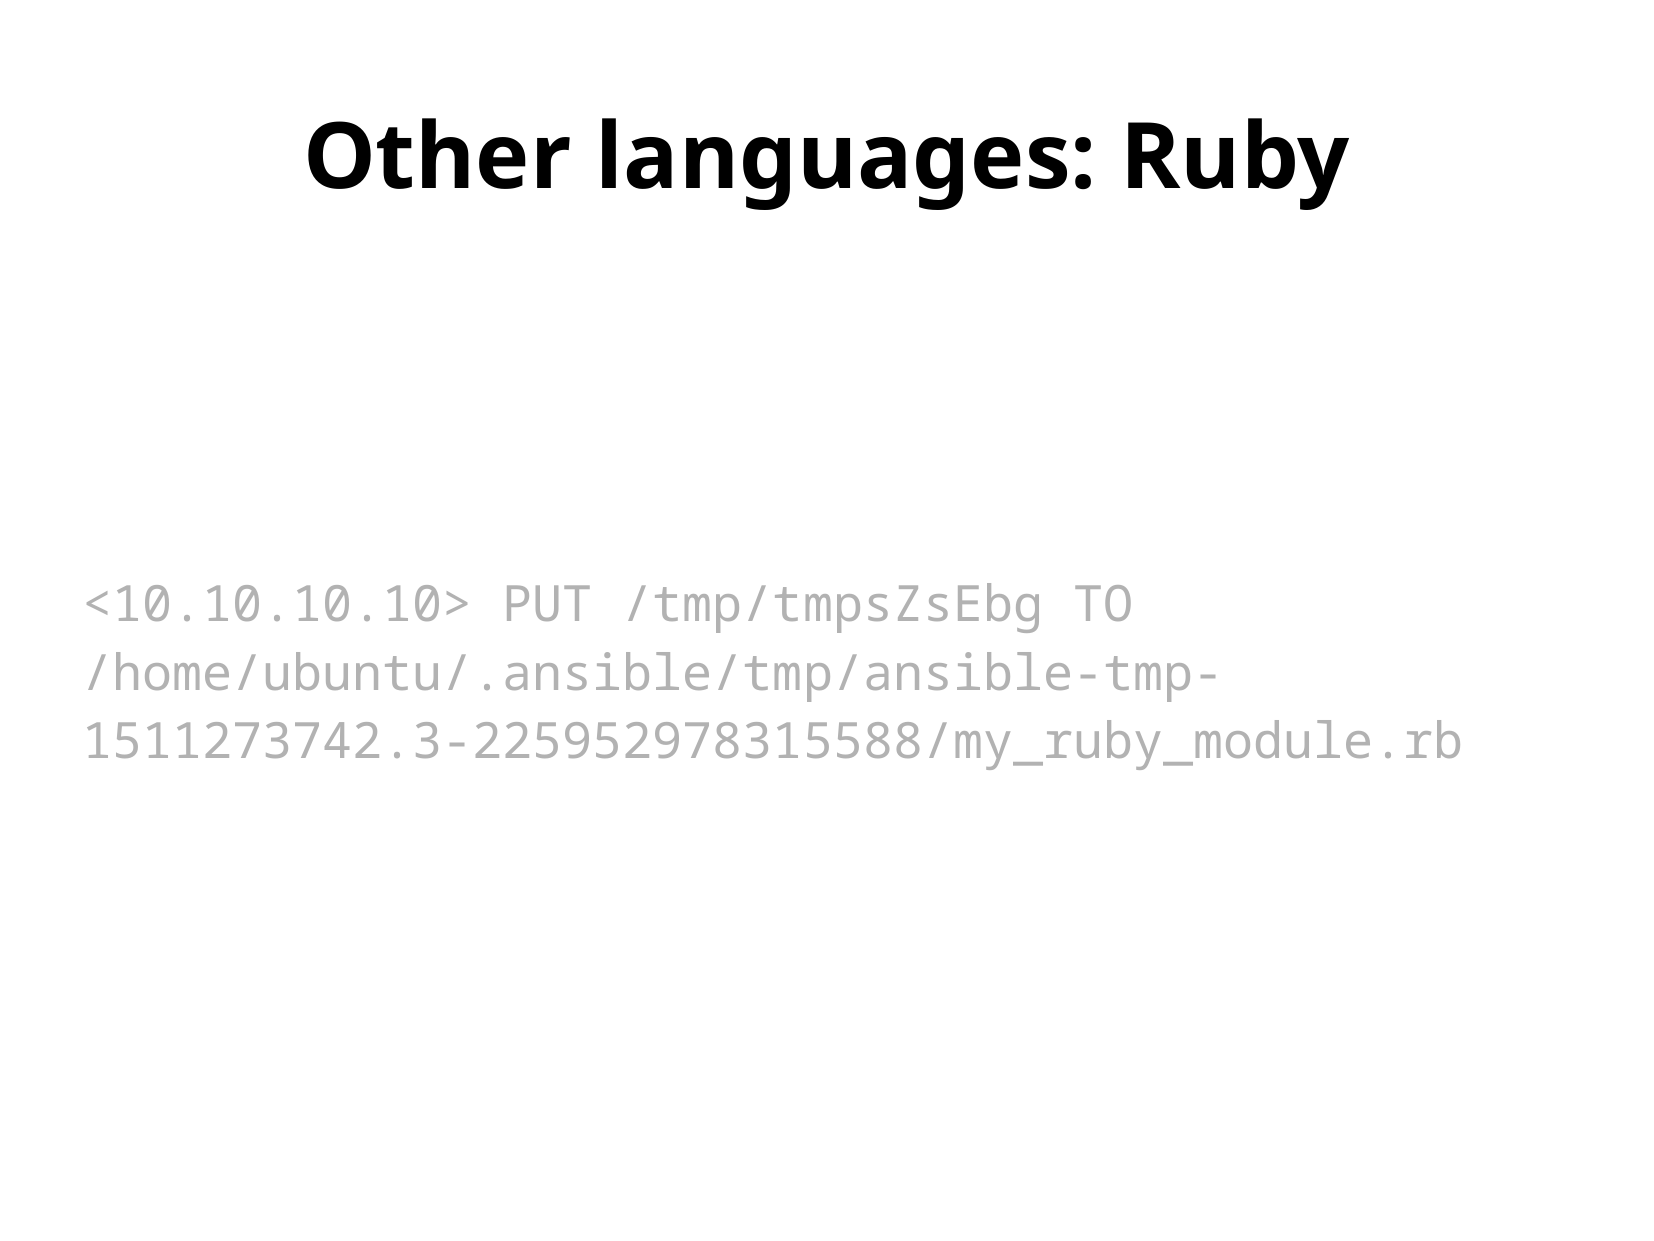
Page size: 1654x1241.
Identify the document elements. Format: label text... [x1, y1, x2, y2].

list <10.10.10.10> PUT /tmp/tmpsZsEbg TO /home/ubuntu/.ansible/tmp/ansible-tmp-1511273742.3-225952978315588/my_ruby_module.rb [82, 290, 1571, 1052]
title Other languages: Ruby [82, 49, 1571, 257]
